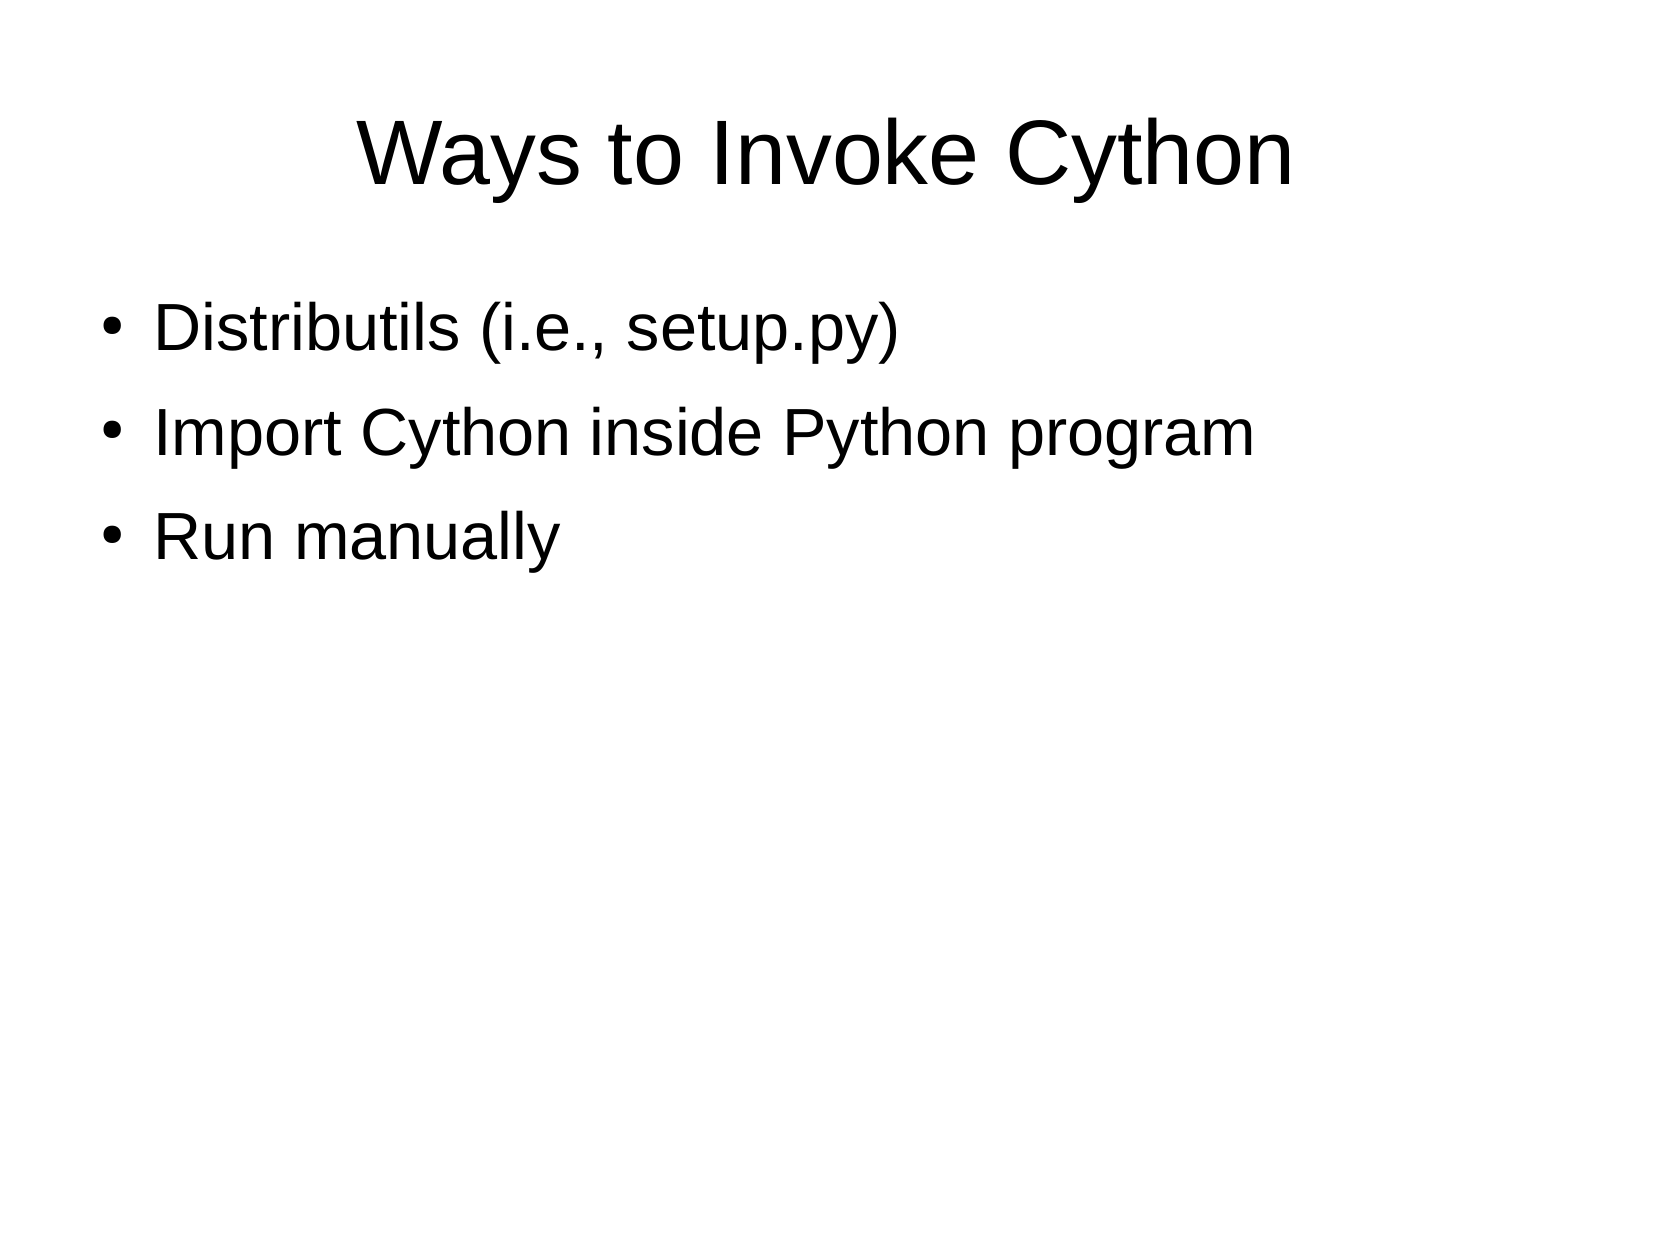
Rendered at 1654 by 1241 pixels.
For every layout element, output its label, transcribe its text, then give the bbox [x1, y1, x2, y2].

title Ways to Invoke Cython [82, 49, 1571, 257]
list Distributils (i.e., setup.py) Import Cython inside Python program Run manually [82, 290, 1571, 1109]
